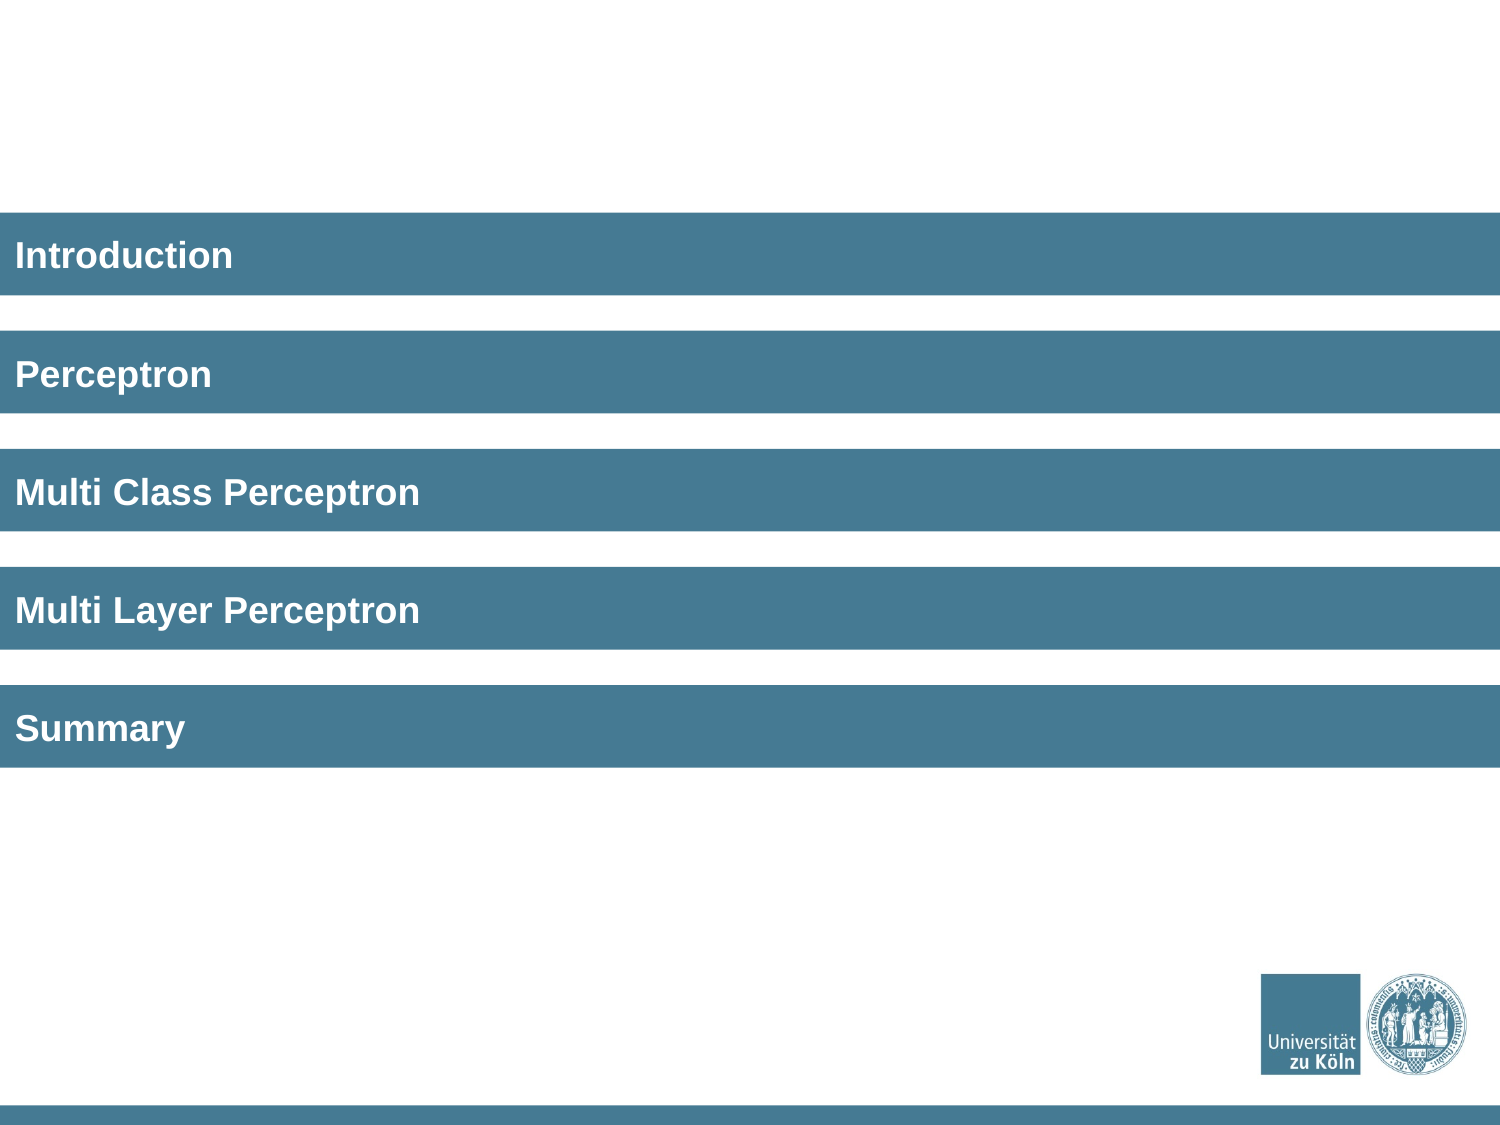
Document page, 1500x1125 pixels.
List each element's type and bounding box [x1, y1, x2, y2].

picture [1257, 969, 1471, 1079]
